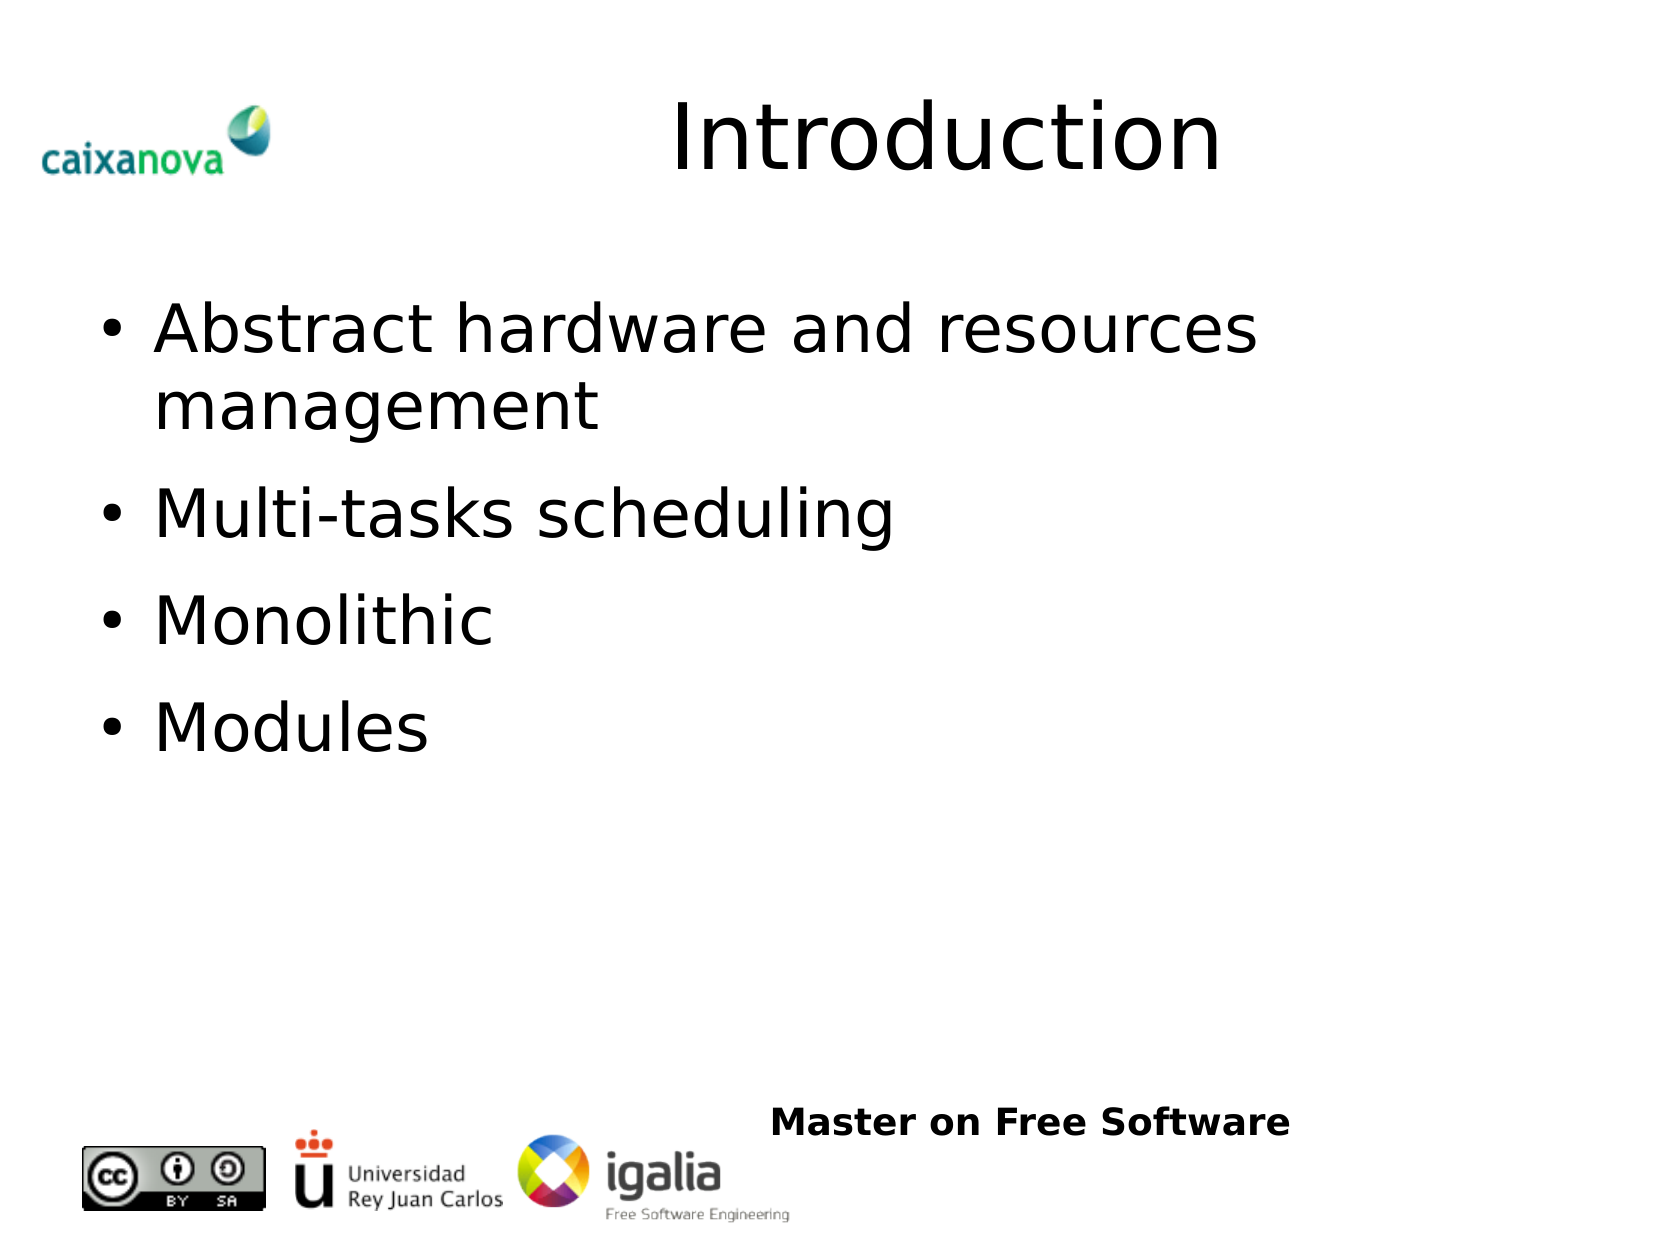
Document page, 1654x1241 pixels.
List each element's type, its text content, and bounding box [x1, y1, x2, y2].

picture [295, 1121, 811, 1235]
picture [29, 73, 284, 207]
list Abstract hardware and resources management Multi-tasks scheduling Monolithic Modules [82, 290, 1571, 1093]
picture [82, 1146, 266, 1211]
title Introduction [295, 38, 1601, 237]
